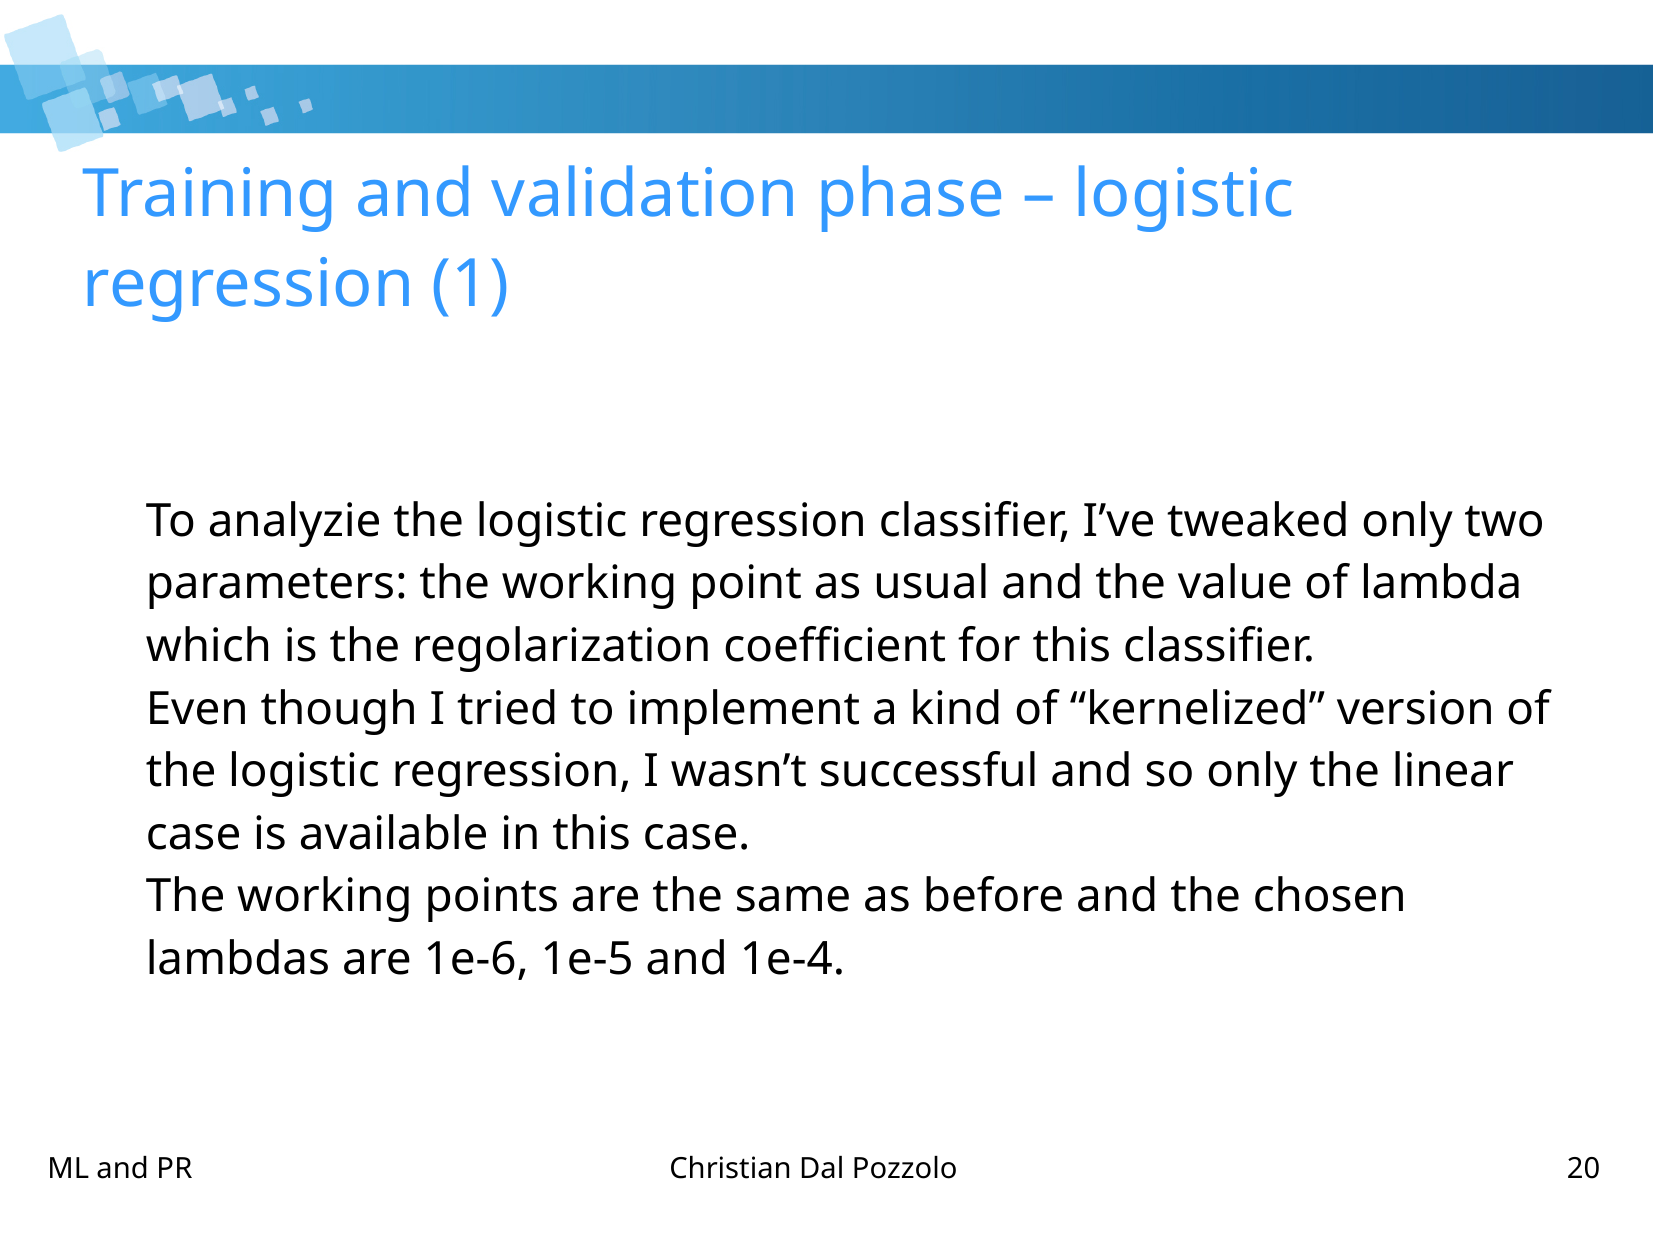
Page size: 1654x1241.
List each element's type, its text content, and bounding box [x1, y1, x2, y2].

picture [0, 0, 1653, 1238]
list To analyzie the logistic regression classifier, I’ve tweaked only two parameters: the working point as usual and the value of lambda which is the regolarization coefficient for this classifier. Even though I tried to implement a kind of “kernelized” version of the logistic regression, I wasn’t successful and so only the linear case is available in this case. The working points are the same as before and the chosen lambdas are 1e-6, 1e-5 and 1e-4. [75, 487, 1564, 978]
title Training and validation phase – logistic regression (1) [82, 132, 1571, 340]
